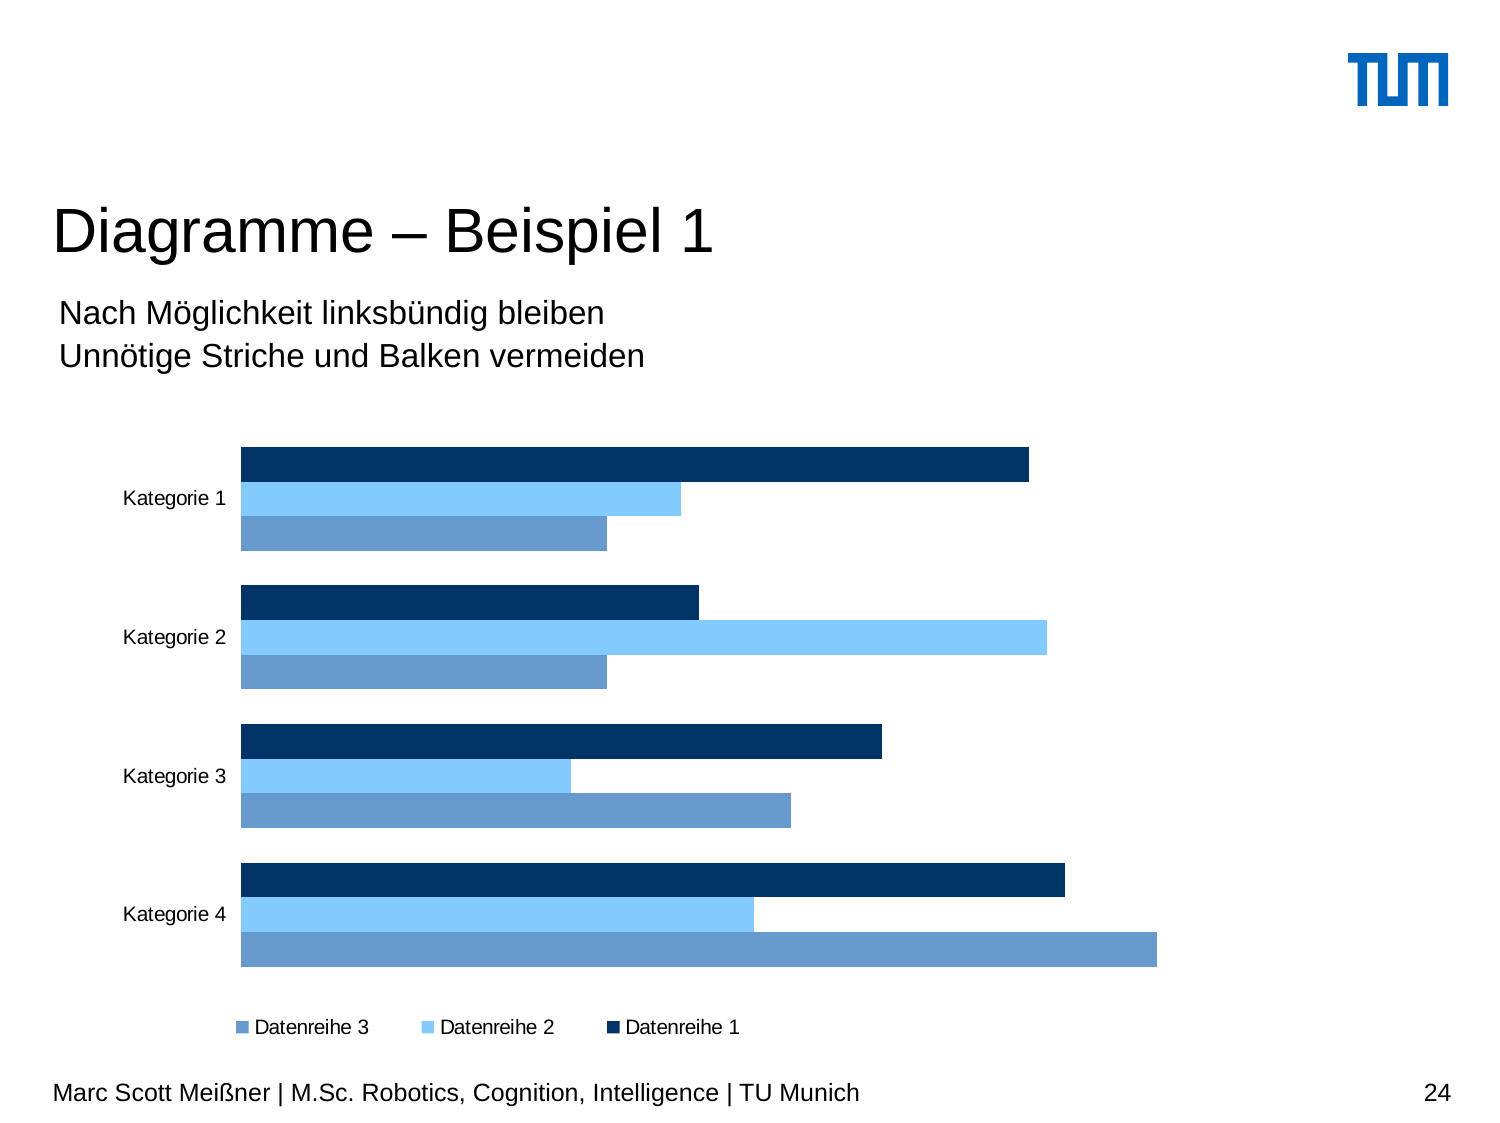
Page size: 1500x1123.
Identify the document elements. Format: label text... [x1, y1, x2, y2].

title Diagramme – Beispiel 1 [52, 195, 1453, 266]
chart [59, 366, 1459, 1063]
list Nach Möglichkeit linksbündig bleiben Unnötige Striche und Balken vermeiden [59, 289, 1459, 366]
